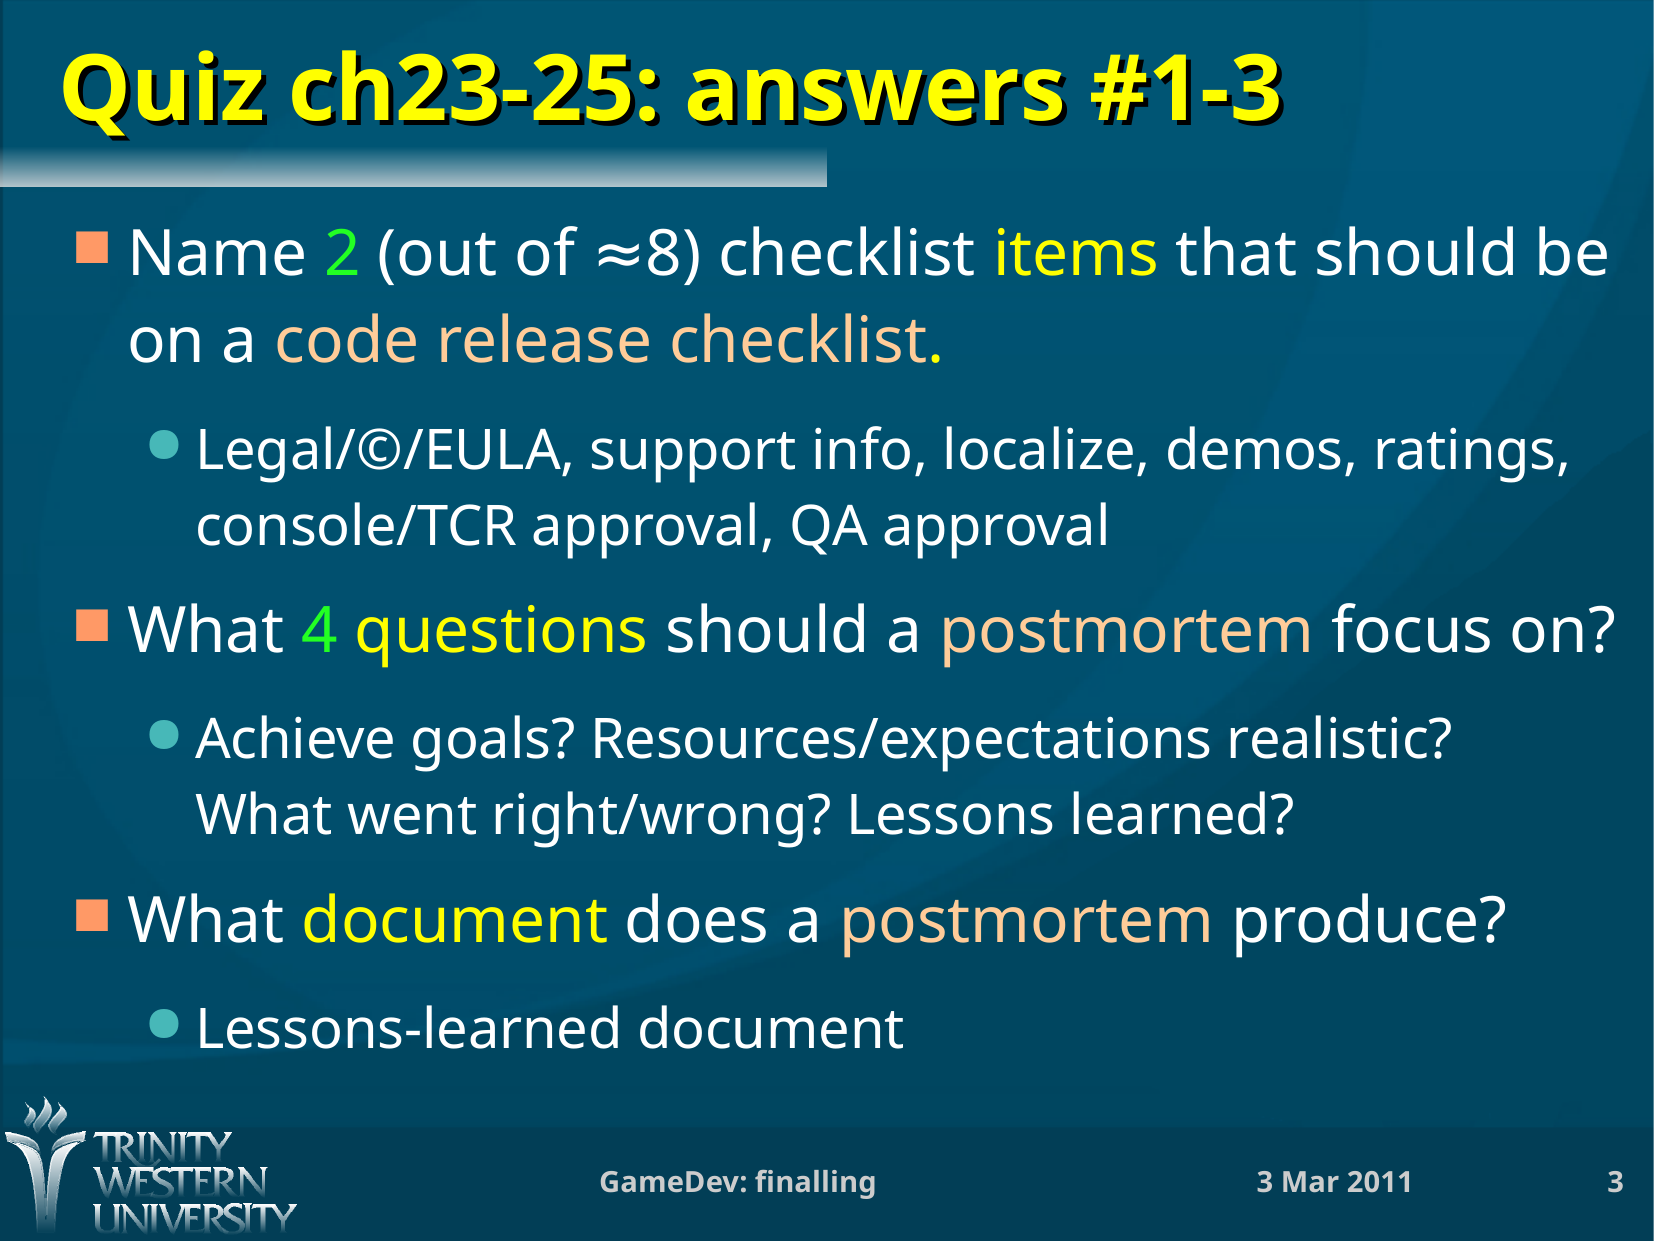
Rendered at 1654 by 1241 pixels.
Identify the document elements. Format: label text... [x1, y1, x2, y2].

title Closing kits [0, 154, 827, 158]
title Quiz ch23-25: answers #1-3 [59, 19, 1595, 148]
picture [38, 1227, 54, 1232]
list Name 2 (out of ≈8) checklist items that should be on a code release checklist. Legal/©/EULA, support info, localize, demos, ratings, console/TCR approval, QA approval What 4 questions should a postmortem focus on? Achieve goals? Resources/expectations realistic? What went right/wrong? Lessons learned? What document does a postmortem produce? Lessons-learned document [59, 206, 1625, 1123]
